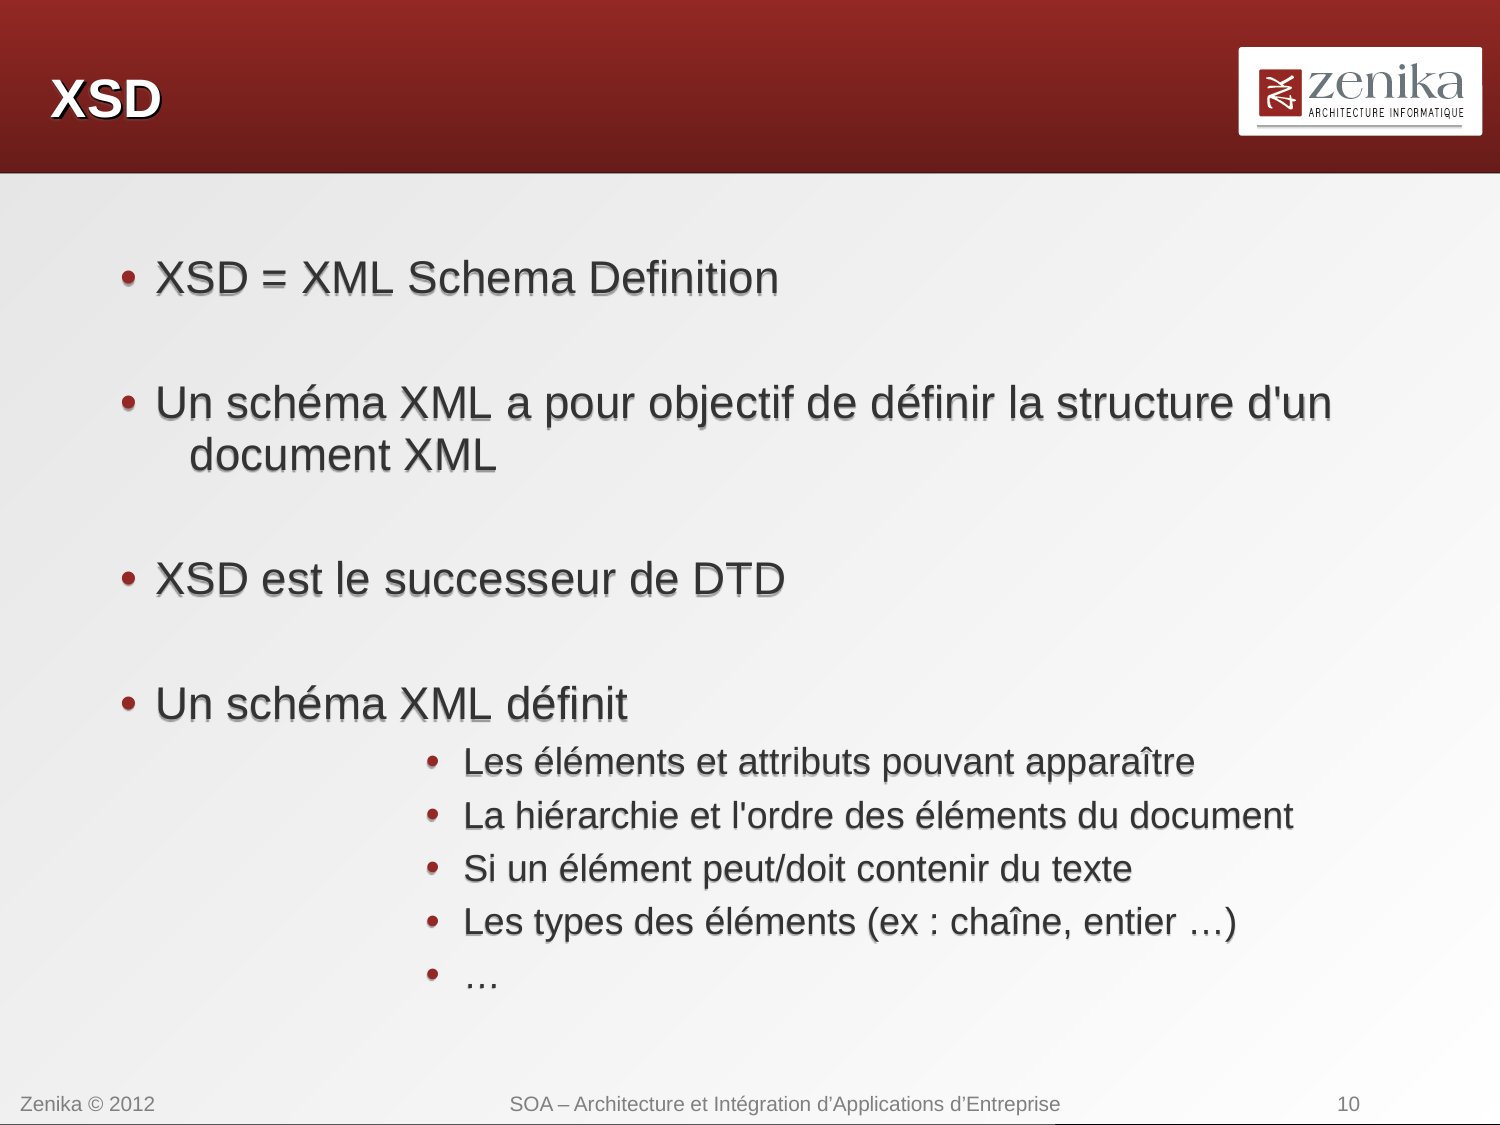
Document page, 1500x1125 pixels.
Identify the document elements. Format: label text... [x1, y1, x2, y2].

list XSD = XML Schema Definition Un schéma XML a pour objectif de définir la structure d'un document XML XSD est le successeur de DTD Un schéma XML définit Les éléments et attributs pouvant apparaître La hiérarchie et l'ordre des éléments du document Si un élément peut/doit contenir du texte Les types des éléments (ex : chaîne, entier …) … [50, 249, 1435, 1116]
title XSD [50, 22, 1206, 172]
